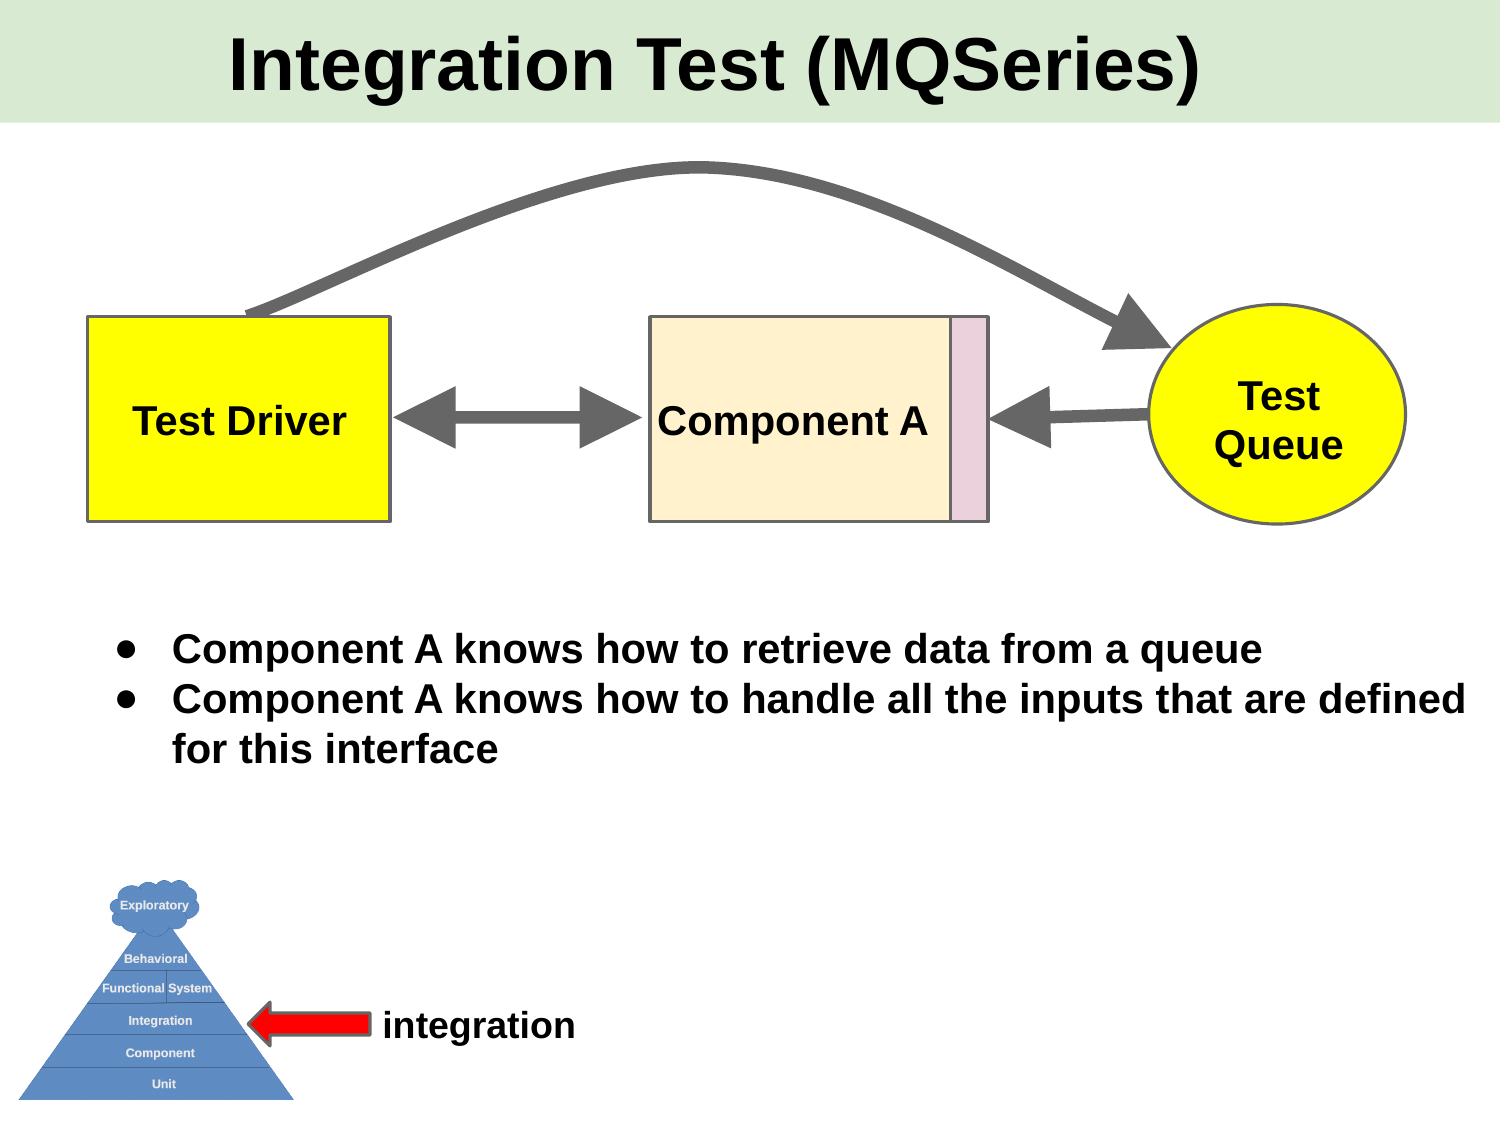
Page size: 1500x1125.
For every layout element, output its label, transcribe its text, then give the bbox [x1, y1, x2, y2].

text_box [248, 1002, 367, 1046]
text_box Component A [642, 378, 967, 457]
text_box [87, 316, 391, 522]
text_box Integration Test (MQSeries) [0, 0, 1500, 123]
text_box integration [367, 985, 607, 1053]
text_box Test Driver [117, 378, 393, 457]
text_box [1148, 304, 1406, 525]
text_box Test Queue [1175, 353, 1383, 432]
text_box [650, 316, 988, 522]
picture [18, 880, 294, 1100]
text_box Component A knows how to retrieve data from a queue Component A knows how to handle all the inputs that are defined for this interface [81, 581, 1488, 828]
